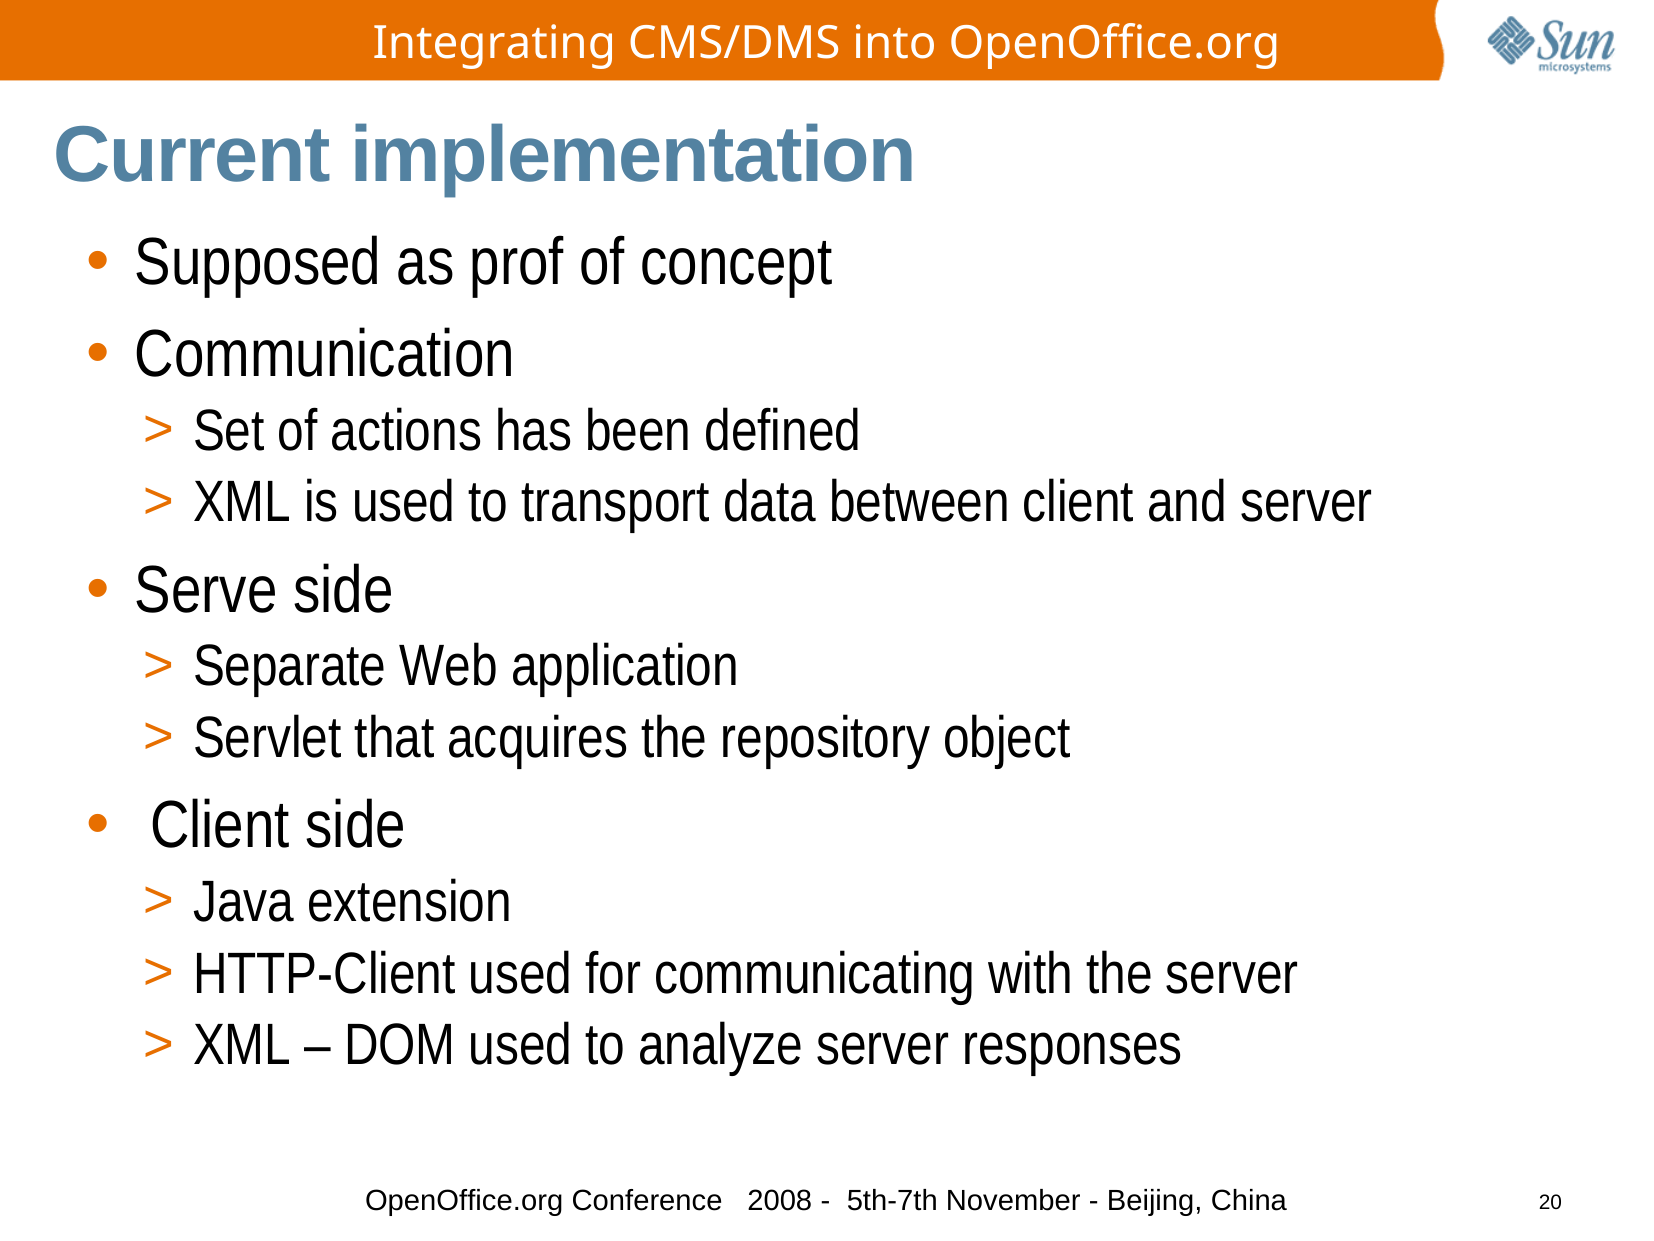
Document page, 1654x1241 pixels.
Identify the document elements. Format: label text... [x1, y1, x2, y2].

picture [0, 0, 1654, 83]
title Current implementation [53, 117, 1555, 218]
list Supposed as prof of concept Communication Set of actions has been defined XML is used to transport data between client and server Serve side Separate Web application Servlet that acquires the repository object Client side Java extension HTTP-Client used for communicating with the server XML – DOM used to analyze server responses [67, 232, 1541, 1150]
